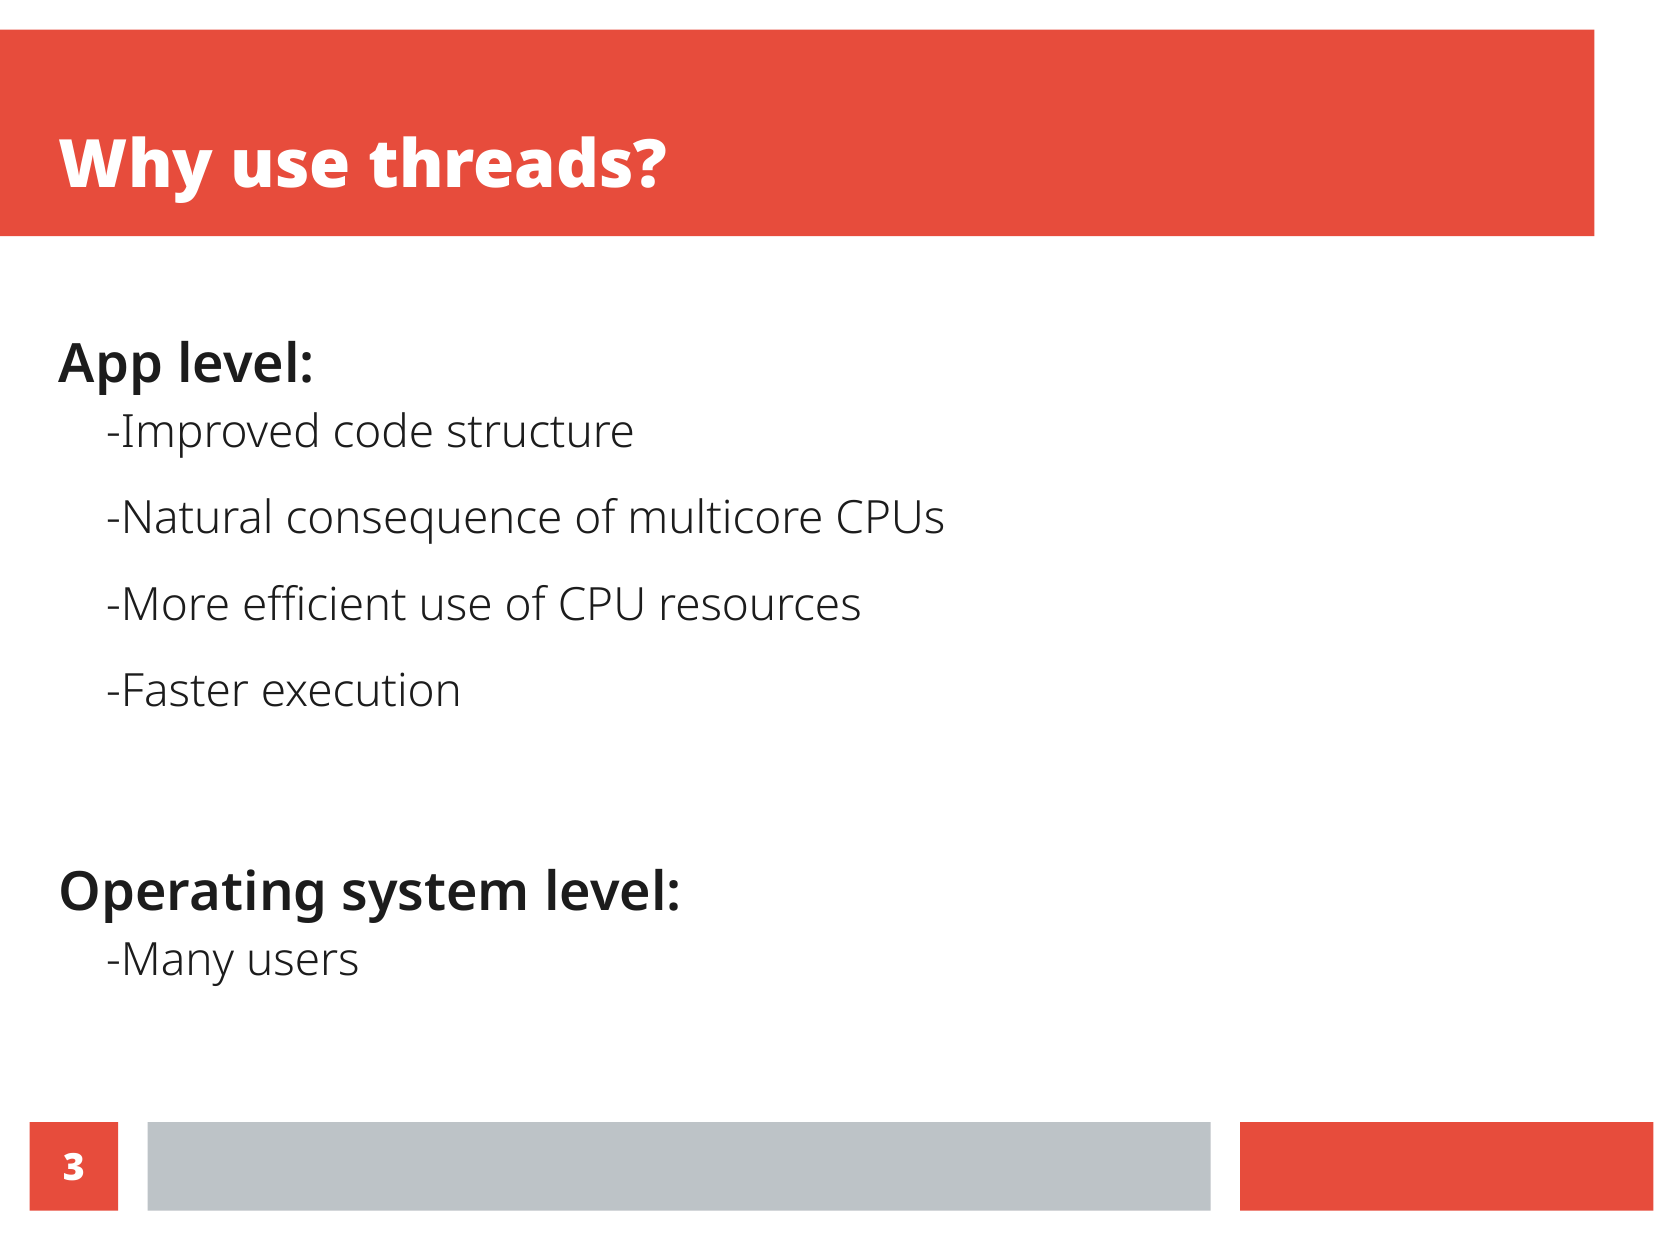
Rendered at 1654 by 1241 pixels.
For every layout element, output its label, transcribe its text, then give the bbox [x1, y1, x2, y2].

list App level: -Improved code structure -Natural consequence of multicore CPUs -More efficient use of CPU resources -Faster execution Operating system level: -Many users [59, 324, 1565, 1093]
title Why use threads? [59, 59, 1595, 207]
